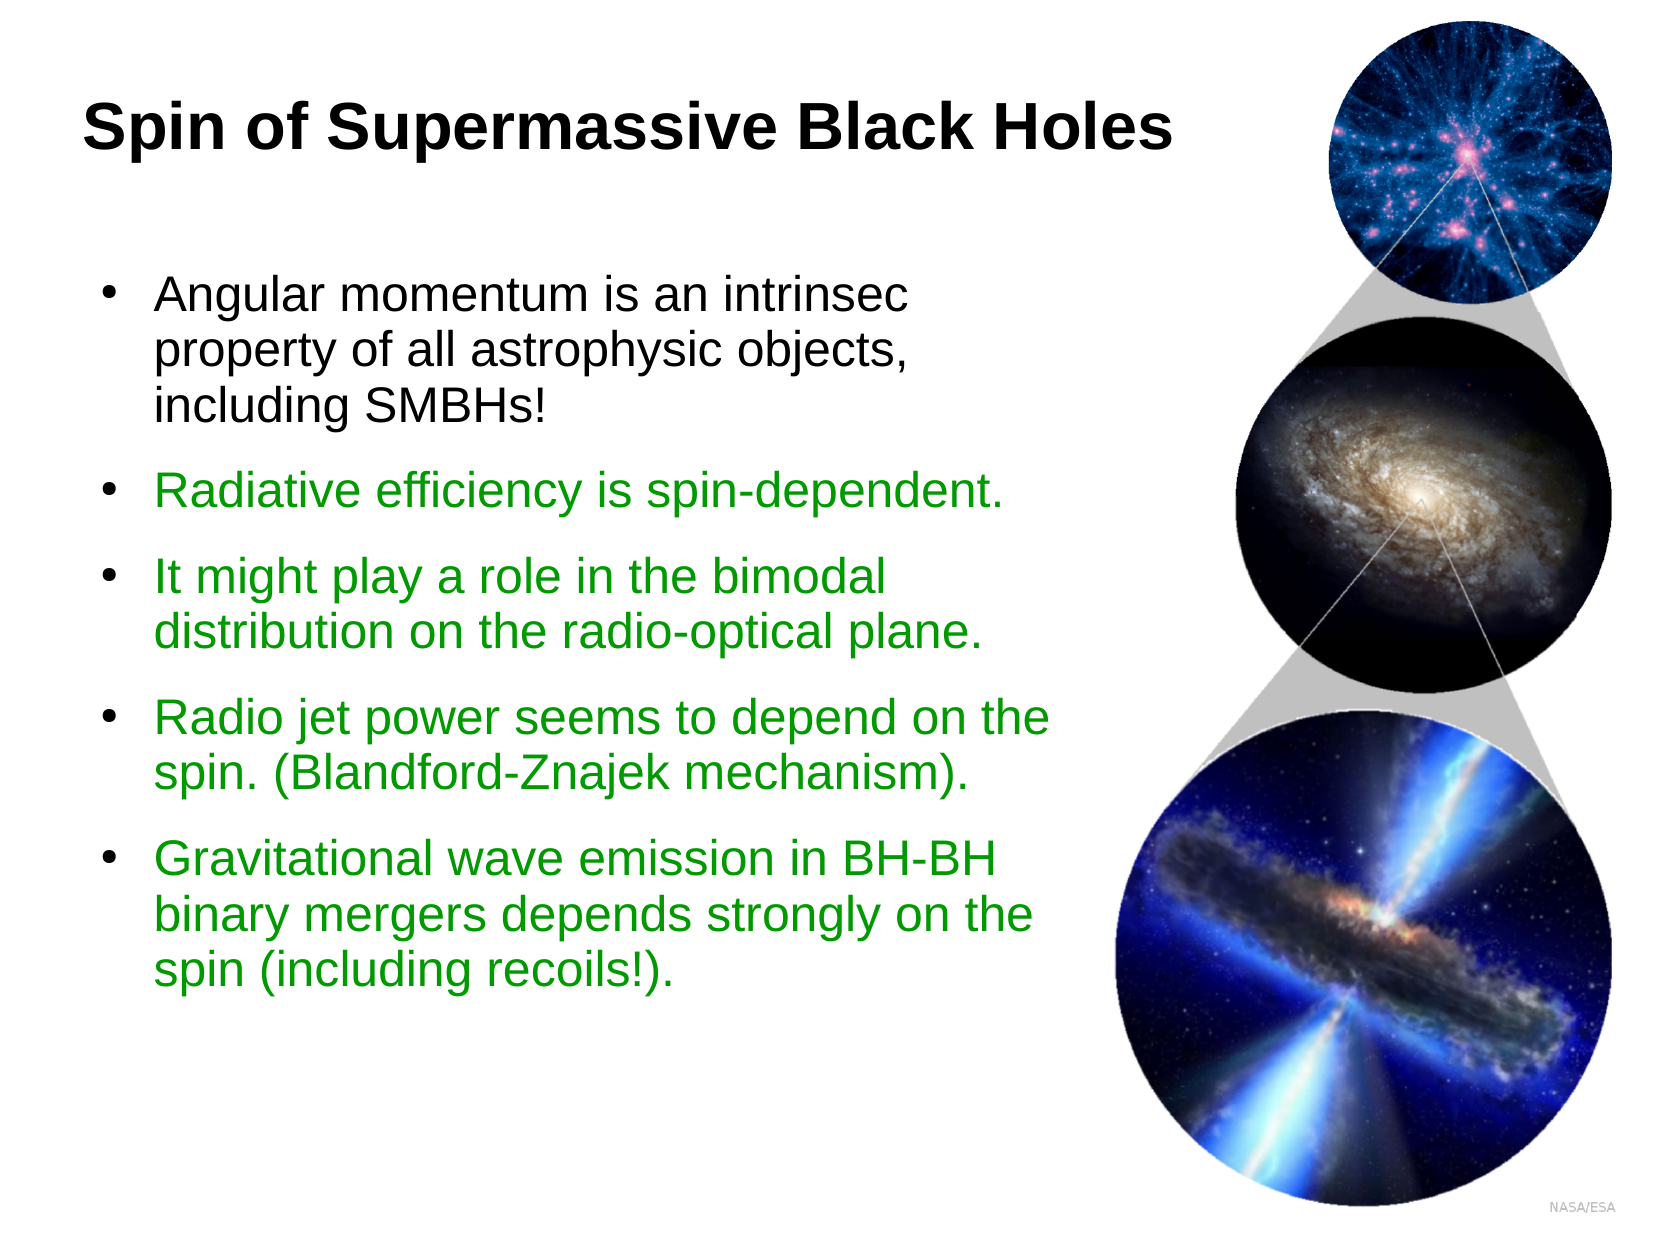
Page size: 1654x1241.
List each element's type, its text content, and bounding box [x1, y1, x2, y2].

list Angular momentum is an intrinsec property of all astrophysic objects, including SMBHs! Radiative efficiency is spin-dependent. It might play a role in the bimodal distribution on the radio-optical plane. Radio jet power seems to depend on the spin. (Blandford-Znajek mechanism). Gravitational wave emission in BH-BH binary mergers depends strongly on the spin (including recoils!). [82, 265, 1081, 1212]
title Spin of Supermassive Black Holes [82, 67, 1571, 186]
picture [1107, 12, 1618, 1217]
